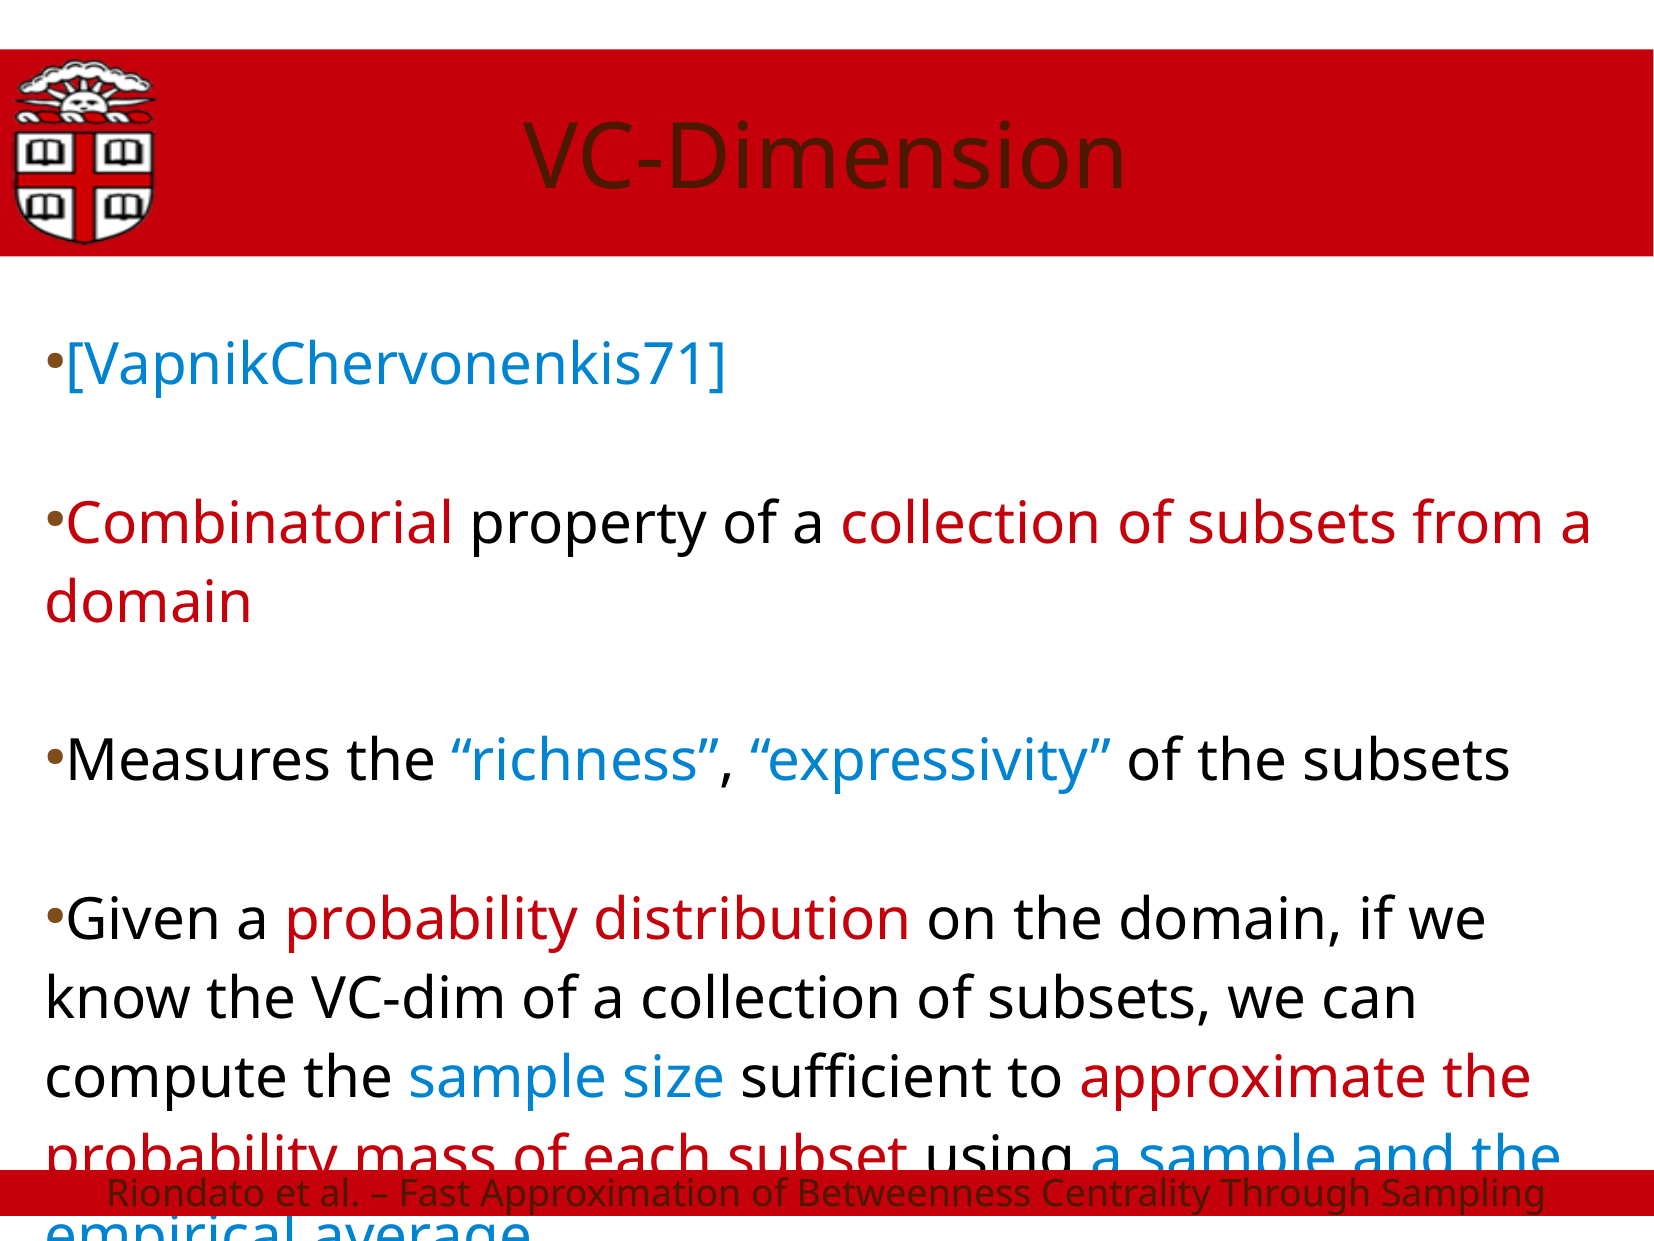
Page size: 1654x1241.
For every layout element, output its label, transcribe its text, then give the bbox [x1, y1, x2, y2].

text_box Riondato et al. – Fast Approximation of Betweenness Centrality Through Sampling [0, 1170, 1654, 1216]
text_box [VapnikChervonenkis71] Combinatorial property of a collection of subsets from a domain Measures the “richness”, “expressivity” of the subsets Given a probability distribution on the domain, if we know the VC-dim of a collection of subsets, we can compute the sample size sufficient to approximate the probability mass of each subset using a sample and the empirical average [30, 315, 1621, 1170]
picture [11, 59, 158, 245]
title VC-Dimension [0, 49, 1654, 257]
